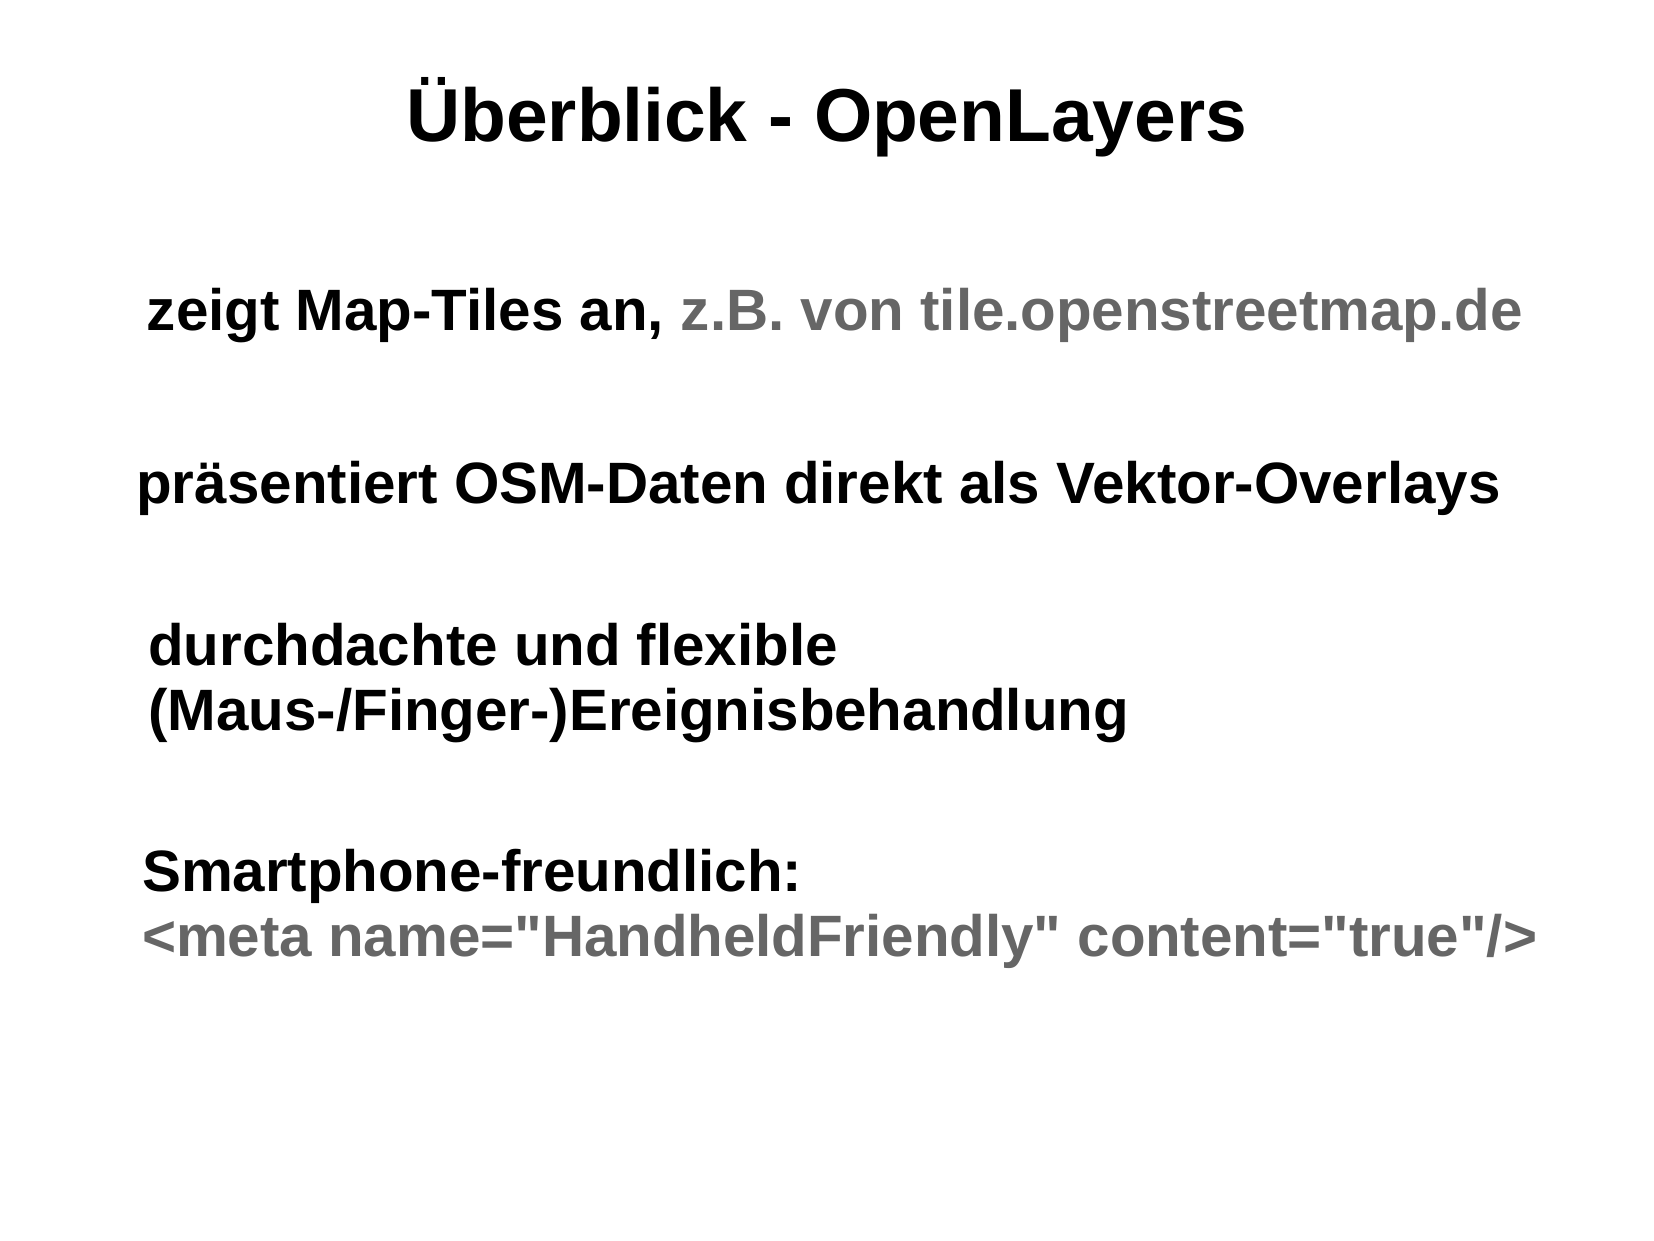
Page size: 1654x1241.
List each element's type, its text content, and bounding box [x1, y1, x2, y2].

text_box durchdachte und flexible (Maus-/Finger-)Ereignisbehandlung [133, 605, 1145, 751]
text_box Überblick - OpenLayers [391, 65, 1263, 165]
text_box präsentiert OSM-Daten direkt als Vektor-Overlays [121, 443, 1517, 524]
text_box zeigt Map-Tiles an, z.B. von tile.openstreetmap.de [132, 270, 1539, 351]
text_box Smartphone-freundlich: <meta name="HandheldFriendly" content="true"/> [127, 831, 1553, 976]
